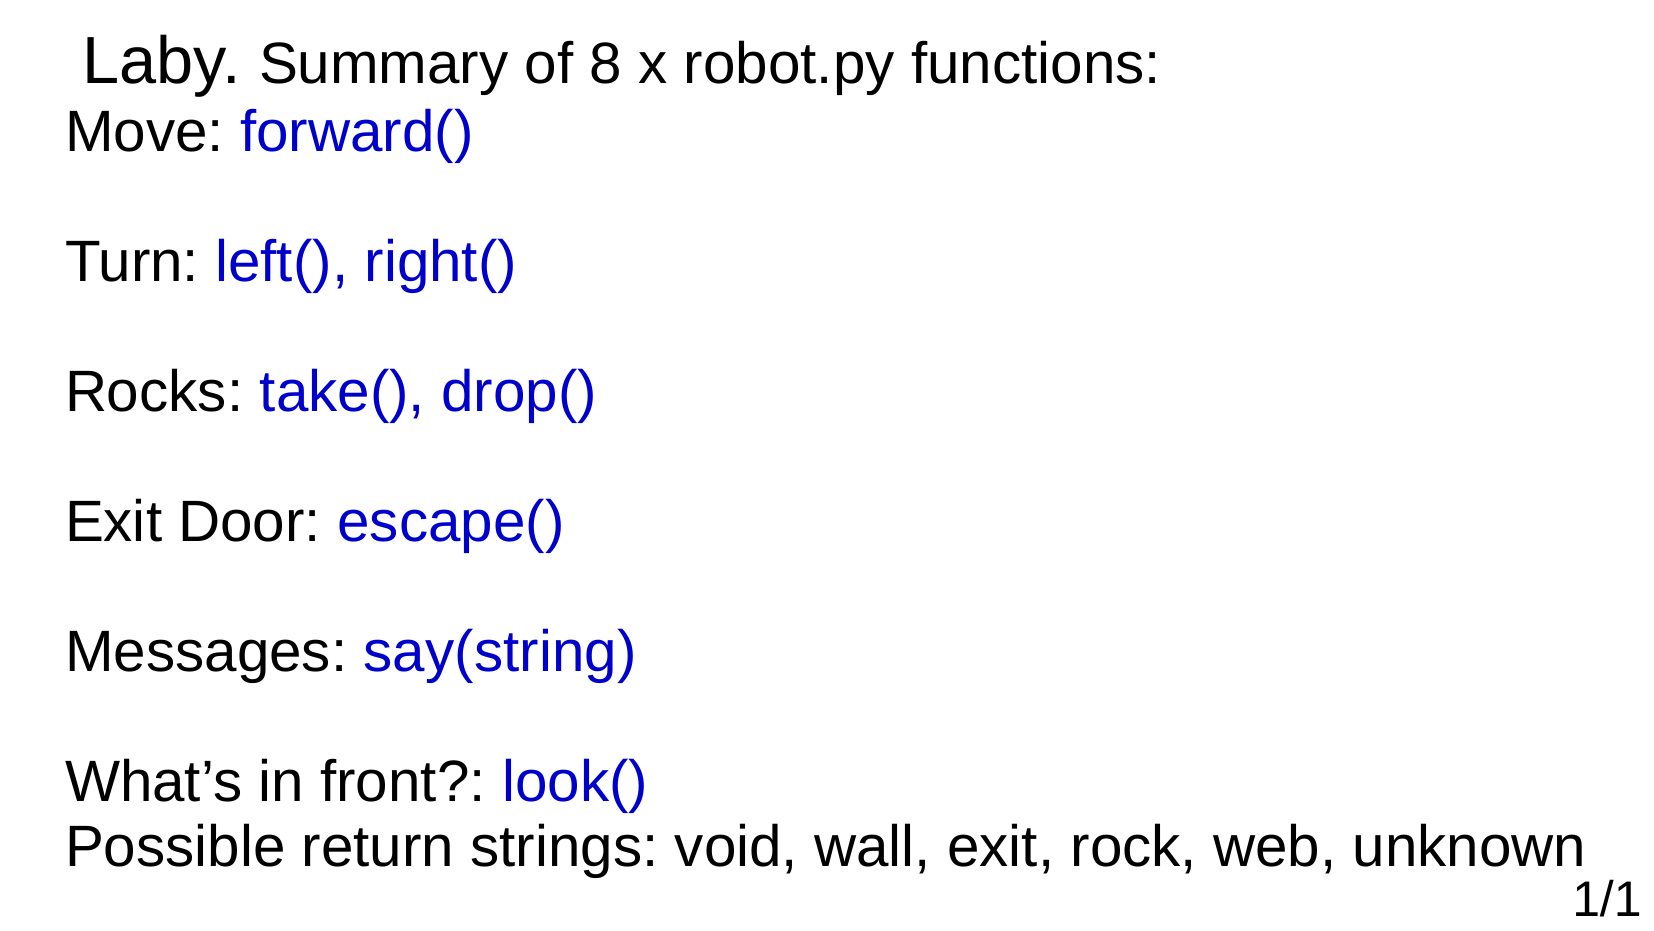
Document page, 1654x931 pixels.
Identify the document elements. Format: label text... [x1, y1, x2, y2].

title Laby. Summary of 8 x robot.py functions: [82, 0, 1654, 135]
title 1/1 [1523, 871, 1642, 931]
subtitle Move: forward() Turn: left(), right() Rocks: take(), drop() Exit Door: escape() Messages: say(string) What’s in front?: look() Possible return strings: void, wall, exit, rock, web, unknown [65, 98, 1648, 898]
